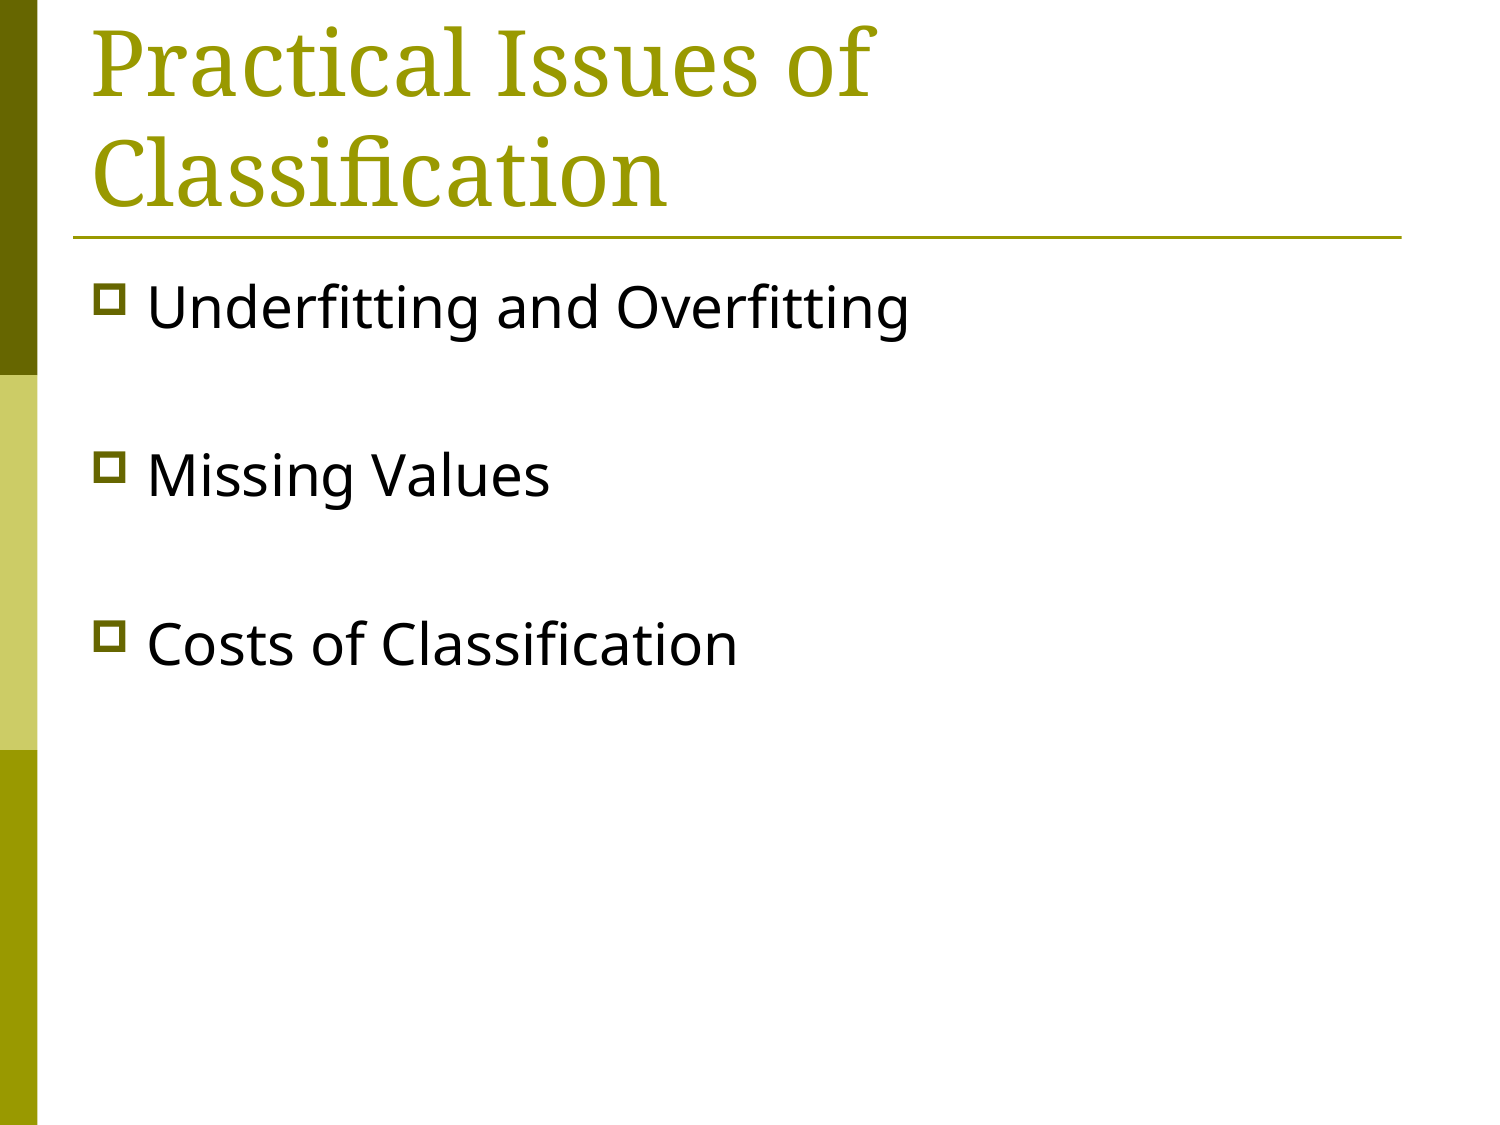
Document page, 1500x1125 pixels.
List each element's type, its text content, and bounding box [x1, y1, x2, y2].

list Underfitting and Overfitting Missing Values Costs of Classification [75, 262, 1426, 1006]
title Practical Issues of Classification [75, 45, 1426, 233]
